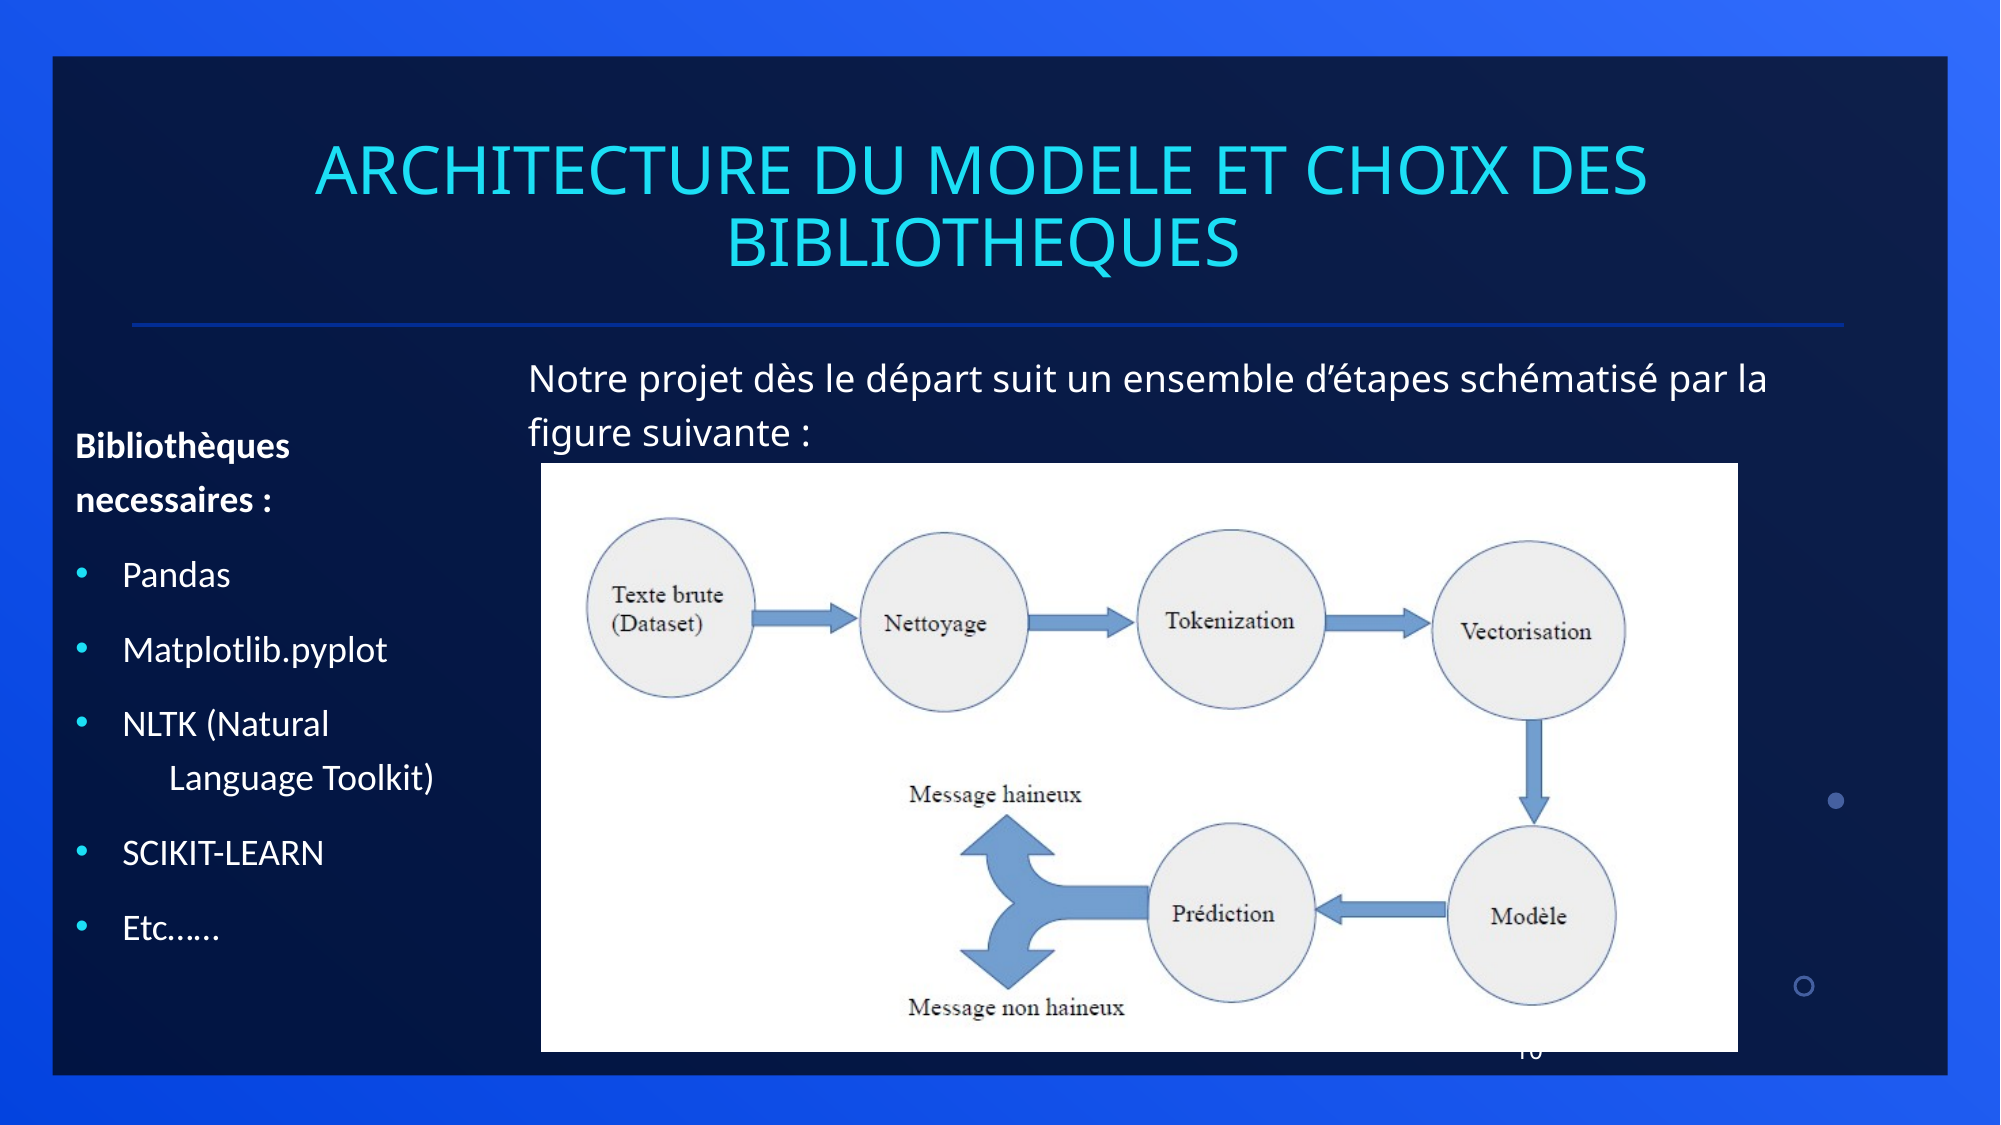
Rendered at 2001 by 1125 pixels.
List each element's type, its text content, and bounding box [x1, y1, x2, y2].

list Notre projet dès le départ suit un ensemble d’étapes schématisé par la figure suivante : [512, 338, 1845, 1016]
picture [541, 463, 1738, 1052]
text_box 8 [1499, 1021, 1950, 1082]
list Bibliothèques necessaires : Pandas Matplotlib.pyplot NLTK (Natural Language Toolkit) SCIKIT-LEARN Etc…… [60, 404, 467, 1016]
title Architecture du modele et choix des bibliotheques [121, 70, 1845, 289]
